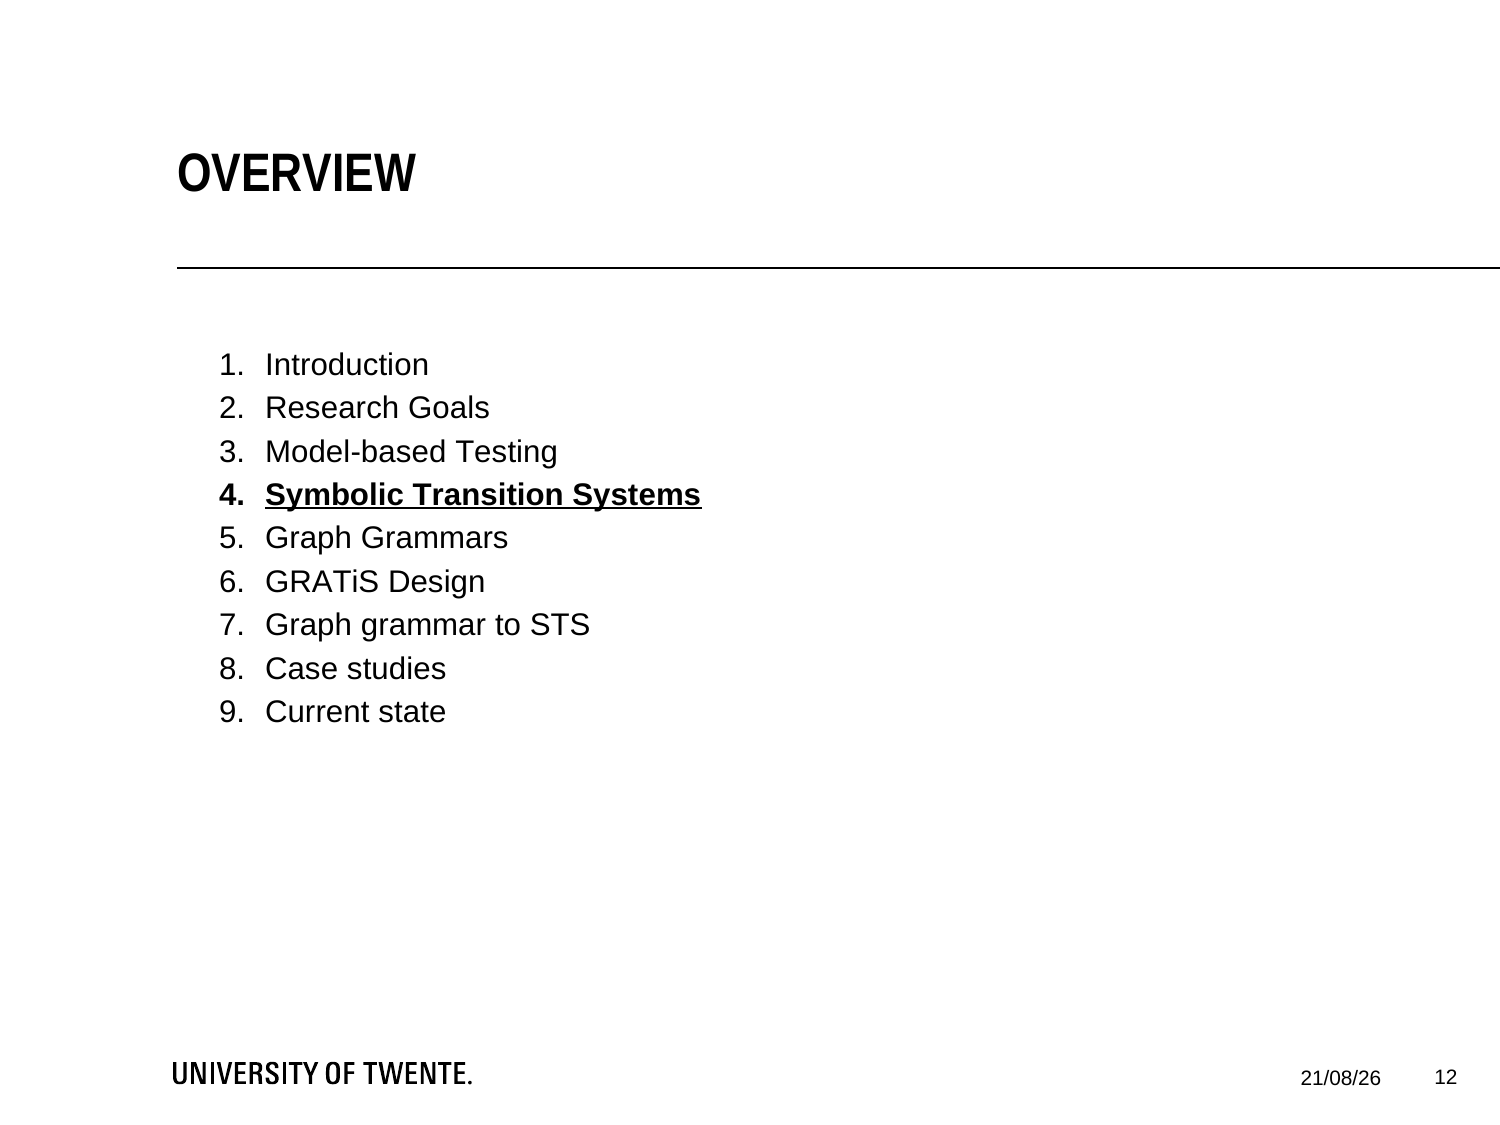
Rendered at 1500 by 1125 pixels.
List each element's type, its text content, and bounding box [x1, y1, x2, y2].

list Introduction Research Goals Model-based Testing Symbolic Transition Systems Graph Grammars GRATiS Design Graph grammar to STS Case studies Current state [177, 336, 1457, 854]
text_box 21/05/12 [1242, 1050, 1395, 1125]
text_box <number> [1395, 1049, 1458, 1125]
title OVERVIEW [177, 59, 1458, 248]
